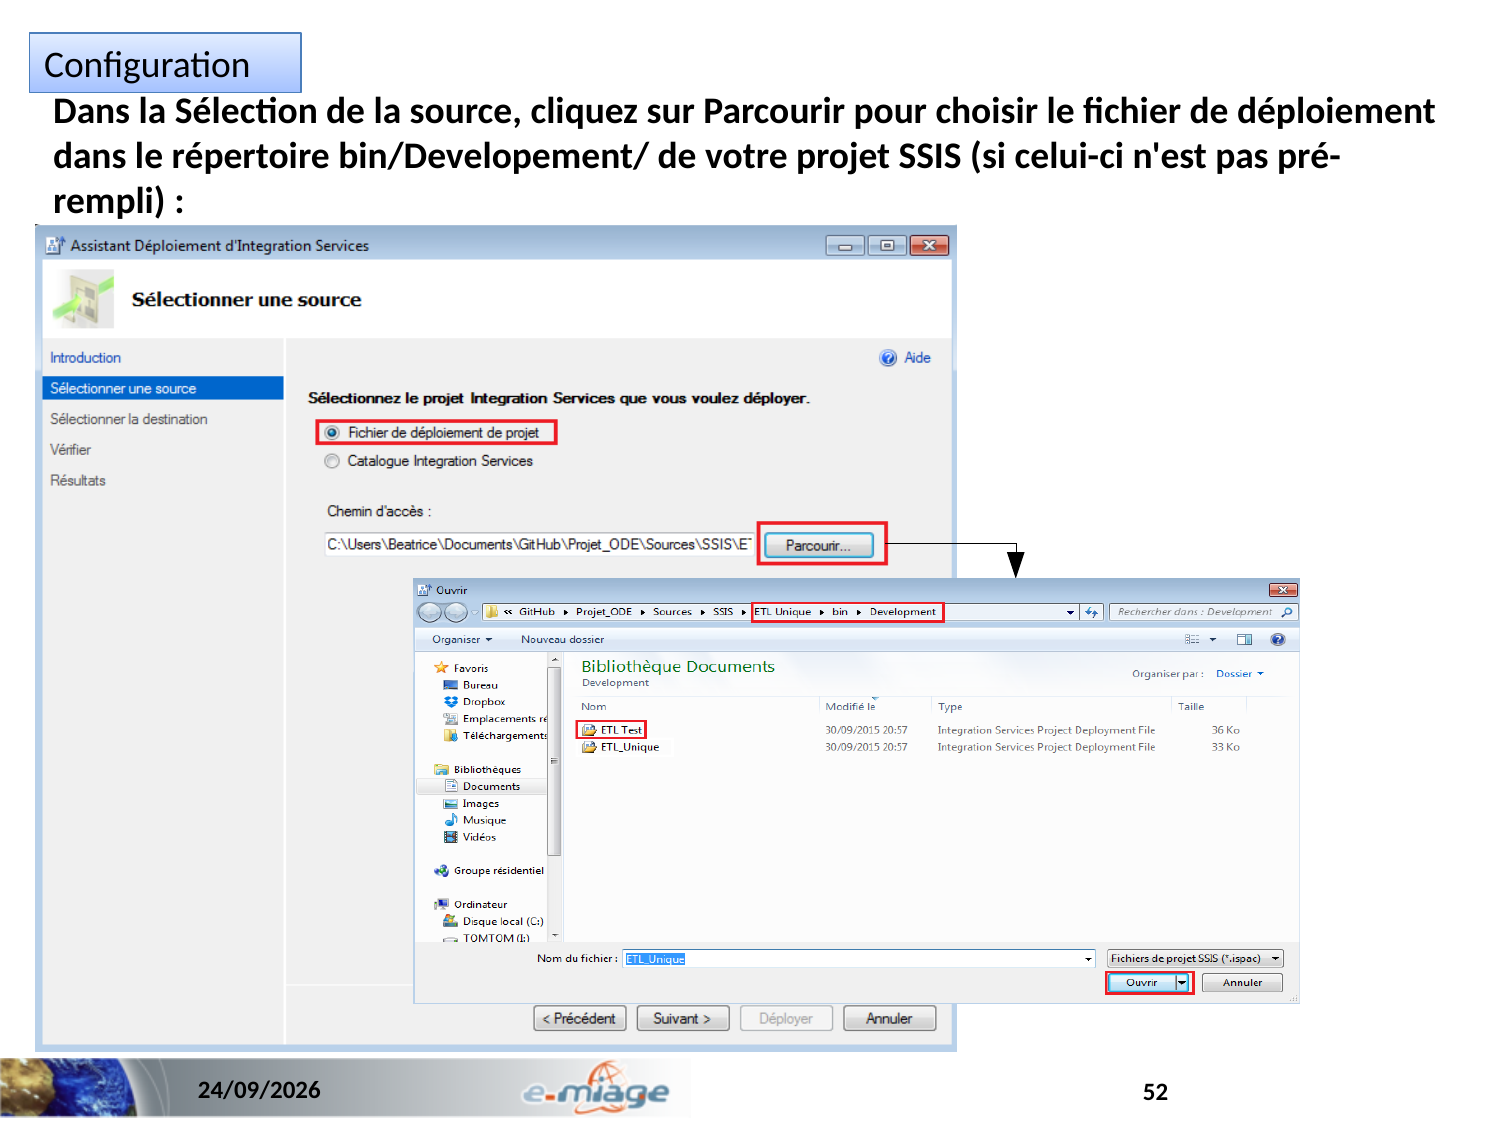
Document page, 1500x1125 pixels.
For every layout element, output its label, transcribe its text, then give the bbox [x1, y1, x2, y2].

text_box Configuration [29, 32, 302, 93]
text_box Dans la Sélection de la source, cliquez sur Parcourir pour choisir le fichier de déploiement dans le répertoire bin/Developement/ de votre projet SSIS (si celui-ci n'est pas pré-rempli) : [38, 78, 1474, 319]
picture [0, 1058, 691, 1118]
picture [35, 224, 1300, 1052]
